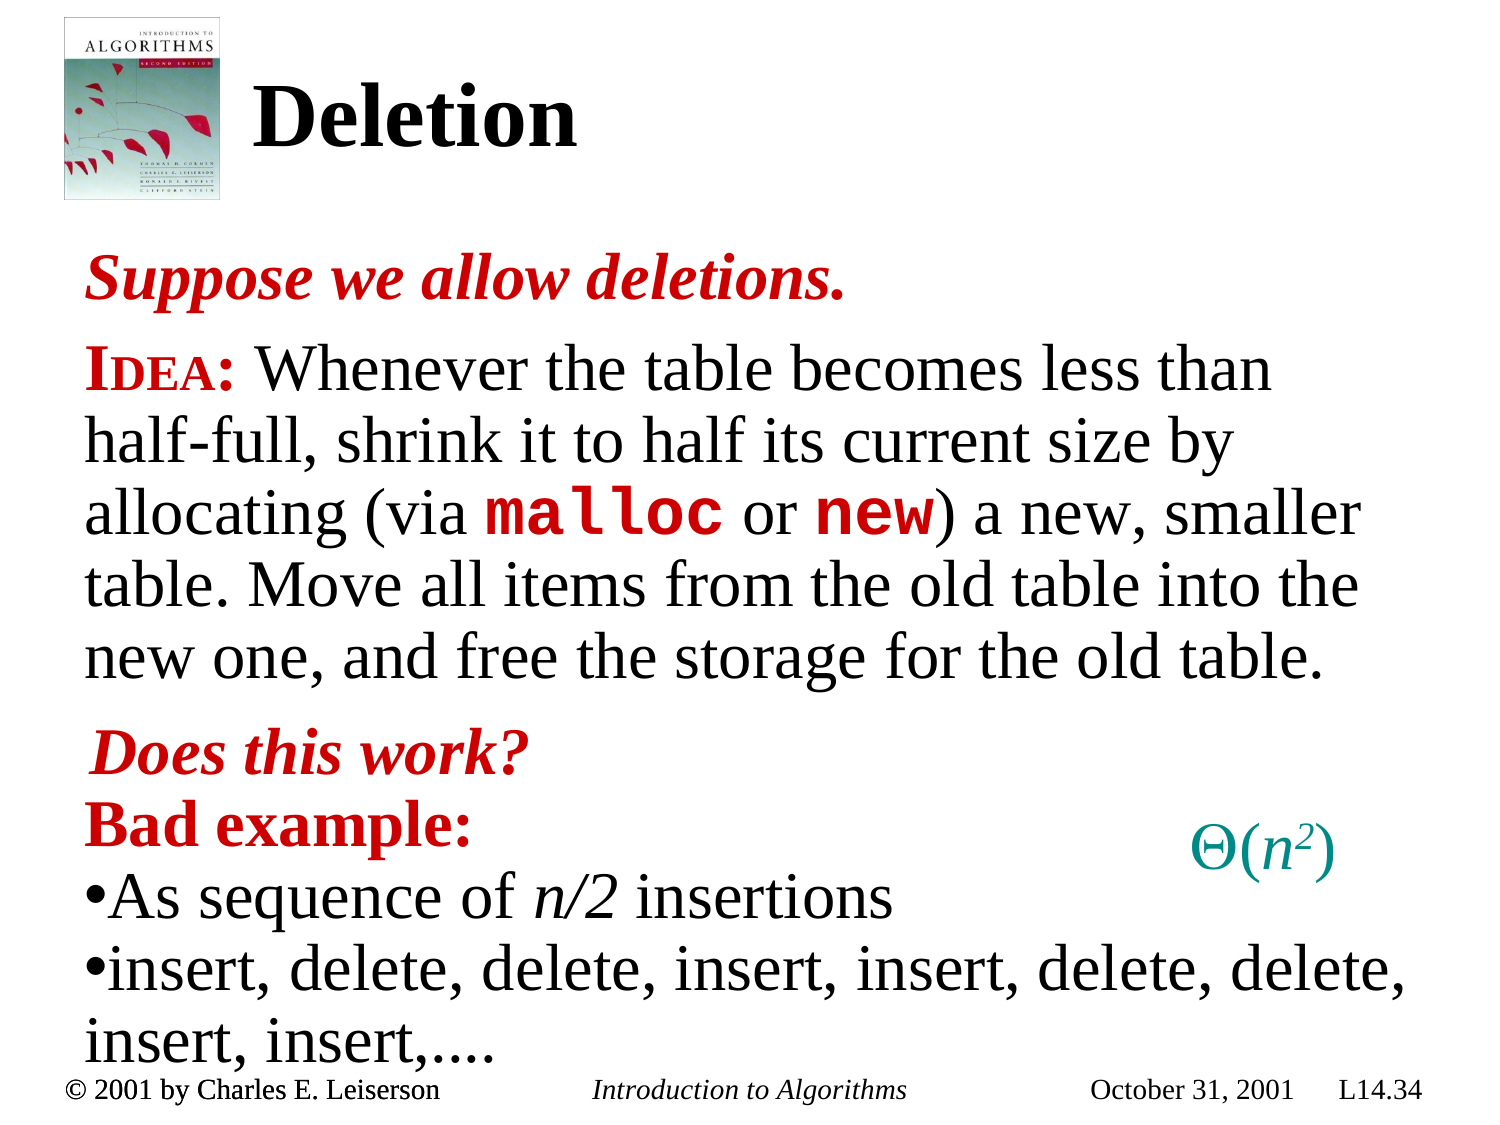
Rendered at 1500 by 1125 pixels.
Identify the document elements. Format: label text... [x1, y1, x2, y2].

text_box IDEA: Whenever the table becomes less than half-full, shrink it to half its current size by allocating (via malloc or new) a new, smaller table. Move all items from the old table into the new one, and free the storage for the old table. [69, 325, 1433, 701]
text_box (n2) [1174, 795, 1352, 891]
title Deletion [237, 24, 1475, 213]
text_box Bad example: As sequence of n/2 insertions insert, delete, delete, insert, insert, delete, delete, insert, insert,.... [69, 781, 1488, 1085]
picture [64, 17, 220, 200]
text_box Does this work? [74, 699, 547, 781]
text_box Introduction to Algorithms [577, 1085, 923, 1113]
text_box Suppose we allow deletions. [69, 224, 865, 321]
text_box October 31, 2001 L14.<number> [982, 1085, 1438, 1113]
